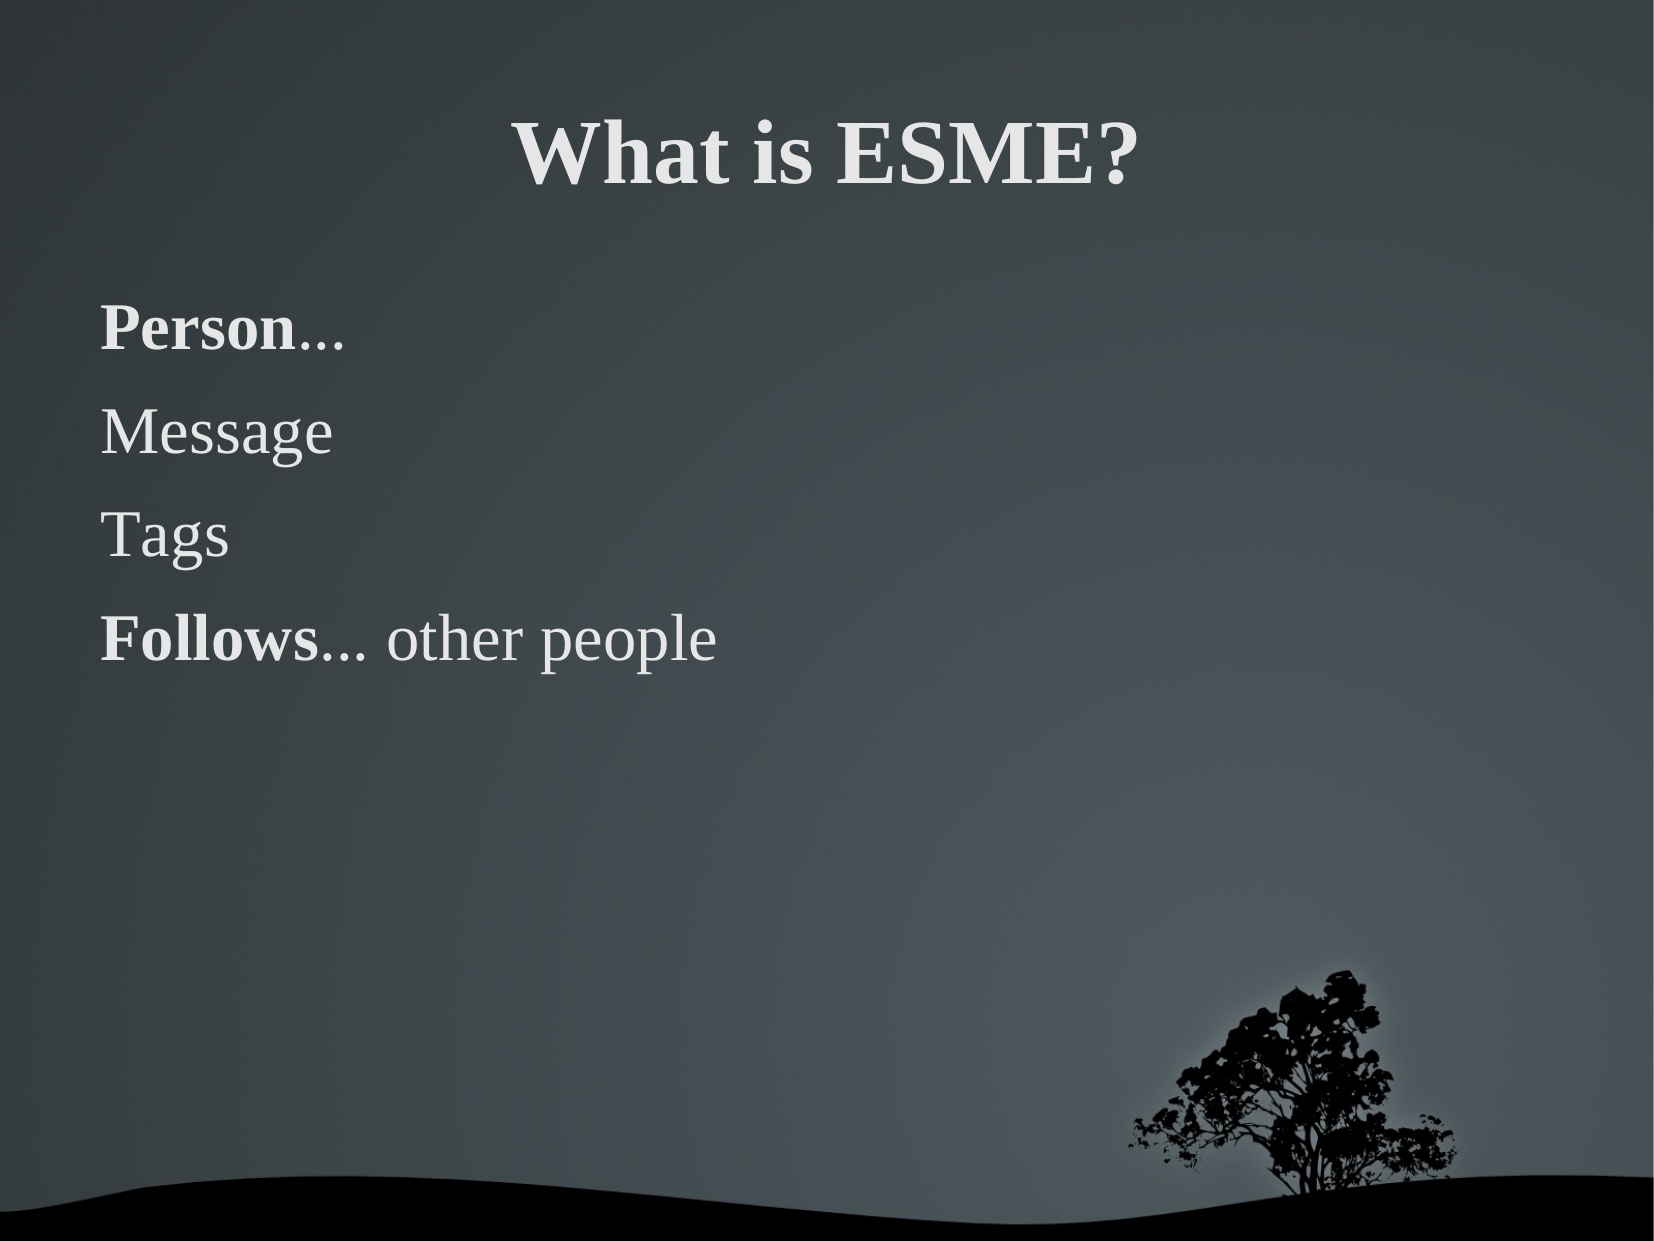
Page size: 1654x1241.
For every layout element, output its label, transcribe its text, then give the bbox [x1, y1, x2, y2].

title What is ESME? [82, 56, 1571, 250]
picture [0, 0, 1654, 1241]
list Person... Message Tags Follows... other people [82, 290, 1571, 1094]
